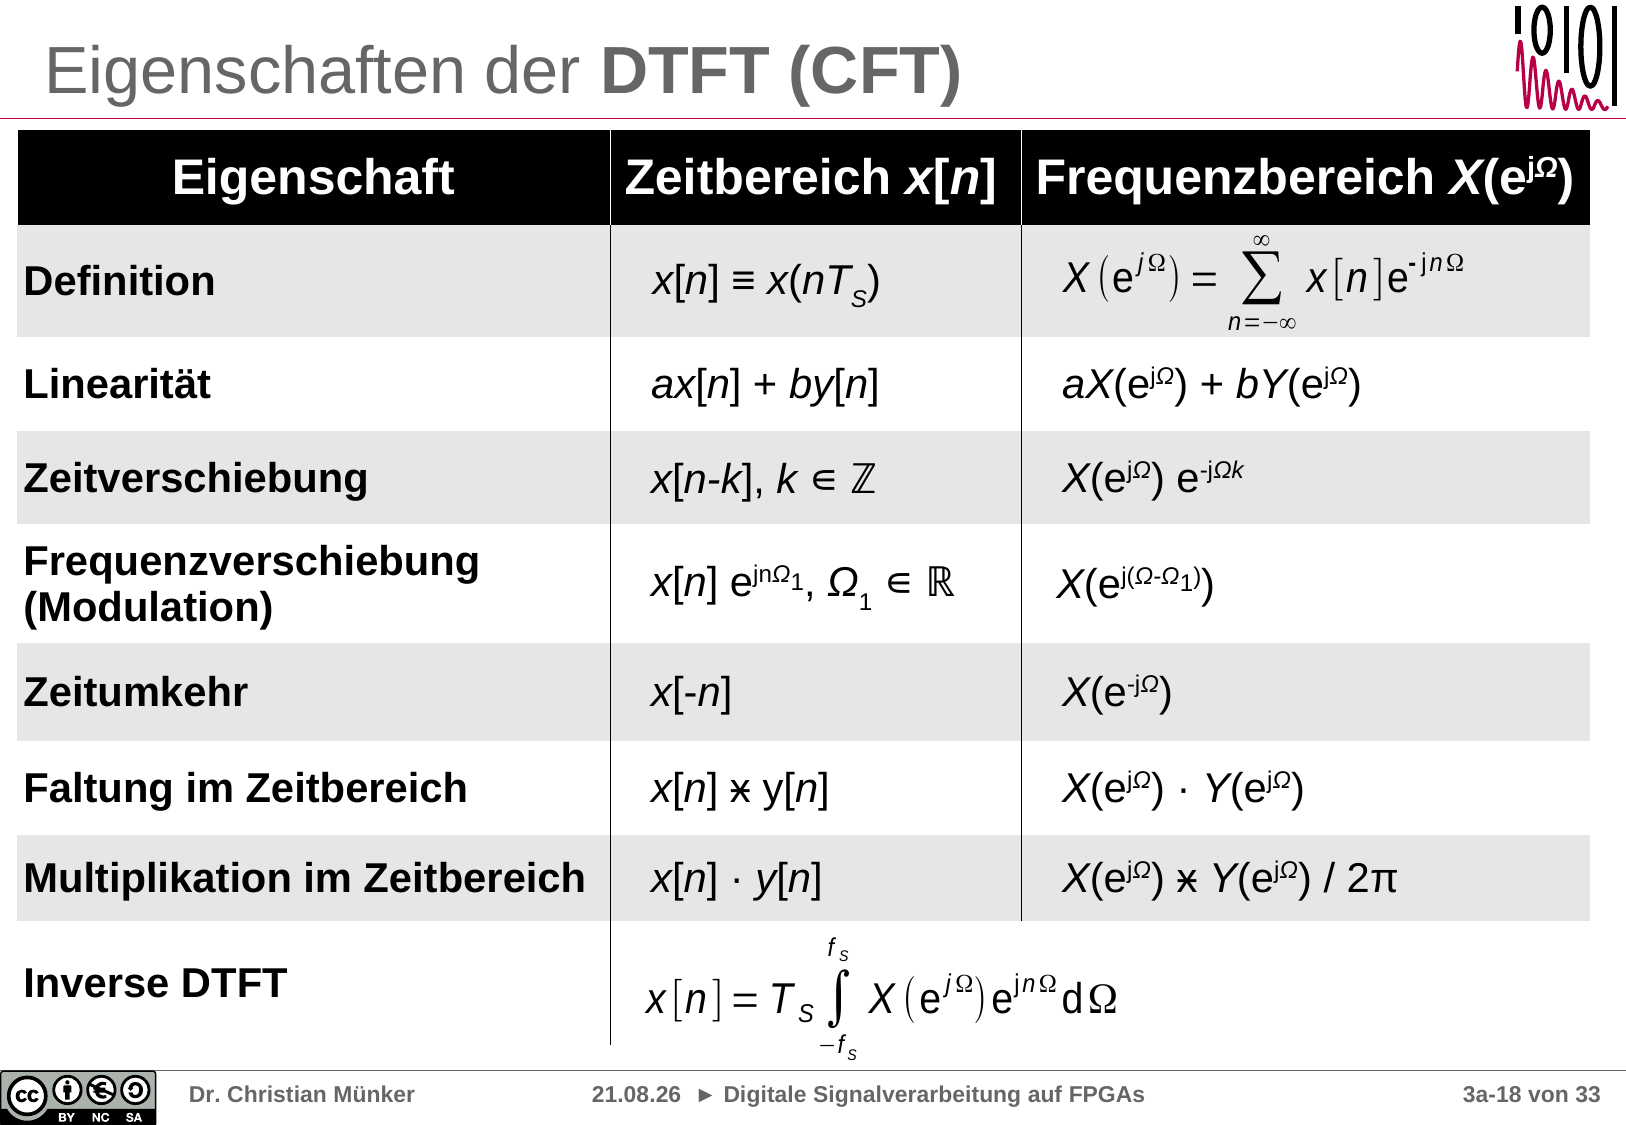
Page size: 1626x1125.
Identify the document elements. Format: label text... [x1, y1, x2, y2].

table_cell Zeitverschiebung [17, 431, 610, 524]
table_cell Frequenzverschiebung (Modulation) [17, 524, 610, 643]
table_cell Definition [17, 225, 610, 337]
table_cell X(ej(Ω-Ω1)) [1022, 524, 1590, 643]
table_cell X(ejΩ) ӿ Y(ejΩ) / 2π [1022, 835, 1590, 921]
table_header Zeitbereich x[n] [611, 130, 1021, 225]
table_cell x[n] ӿ y[n] [611, 741, 1021, 835]
picture [1511, 0, 1624, 113]
table_cell X(ejΩ) e-jΩk [1022, 431, 1590, 524]
table_cell Linearität [17, 337, 610, 431]
table_cell ax[n] + by[n] [611, 337, 1021, 431]
table_cell aX(ejΩ) + bY(ejΩ) [1022, 337, 1590, 431]
table_cell x[-n] [611, 643, 1021, 741]
table_cell x[n] ejnΩ1, Ω1 ∊ ℝ [611, 524, 1021, 643]
table_cell x[n-k], k ∊ ℤ [611, 431, 1021, 524]
table_cell x[n] ≡ x(nTS) [611, 225, 1021, 337]
table_cell [611, 921, 1021, 1045]
chart [637, 933, 1124, 1065]
table_cell [1021, 921, 1590, 1045]
table_cell x[n] · y[n] [611, 835, 1021, 921]
table_header Frequenzbereich X(ejΩ) [1022, 130, 1590, 225]
table_cell X(ejΩ) · Y(ejΩ) [1022, 741, 1590, 835]
table_cell Inverse DTFT [17, 921, 610, 1045]
table_cell Faltung im Zeitbereich [17, 741, 610, 835]
table_cell [1022, 225, 1590, 337]
table_cell X(e-jΩ) [1022, 643, 1590, 741]
title Eigenschaften der DTFT (CFT) [44, 10, 1299, 129]
table_cell Zeitumkehr [17, 643, 610, 741]
table_header Eigenschaft [18, 130, 610, 225]
table_cell Multiplikation im Zeitbereich [17, 835, 610, 921]
chart [1053, 235, 1471, 336]
